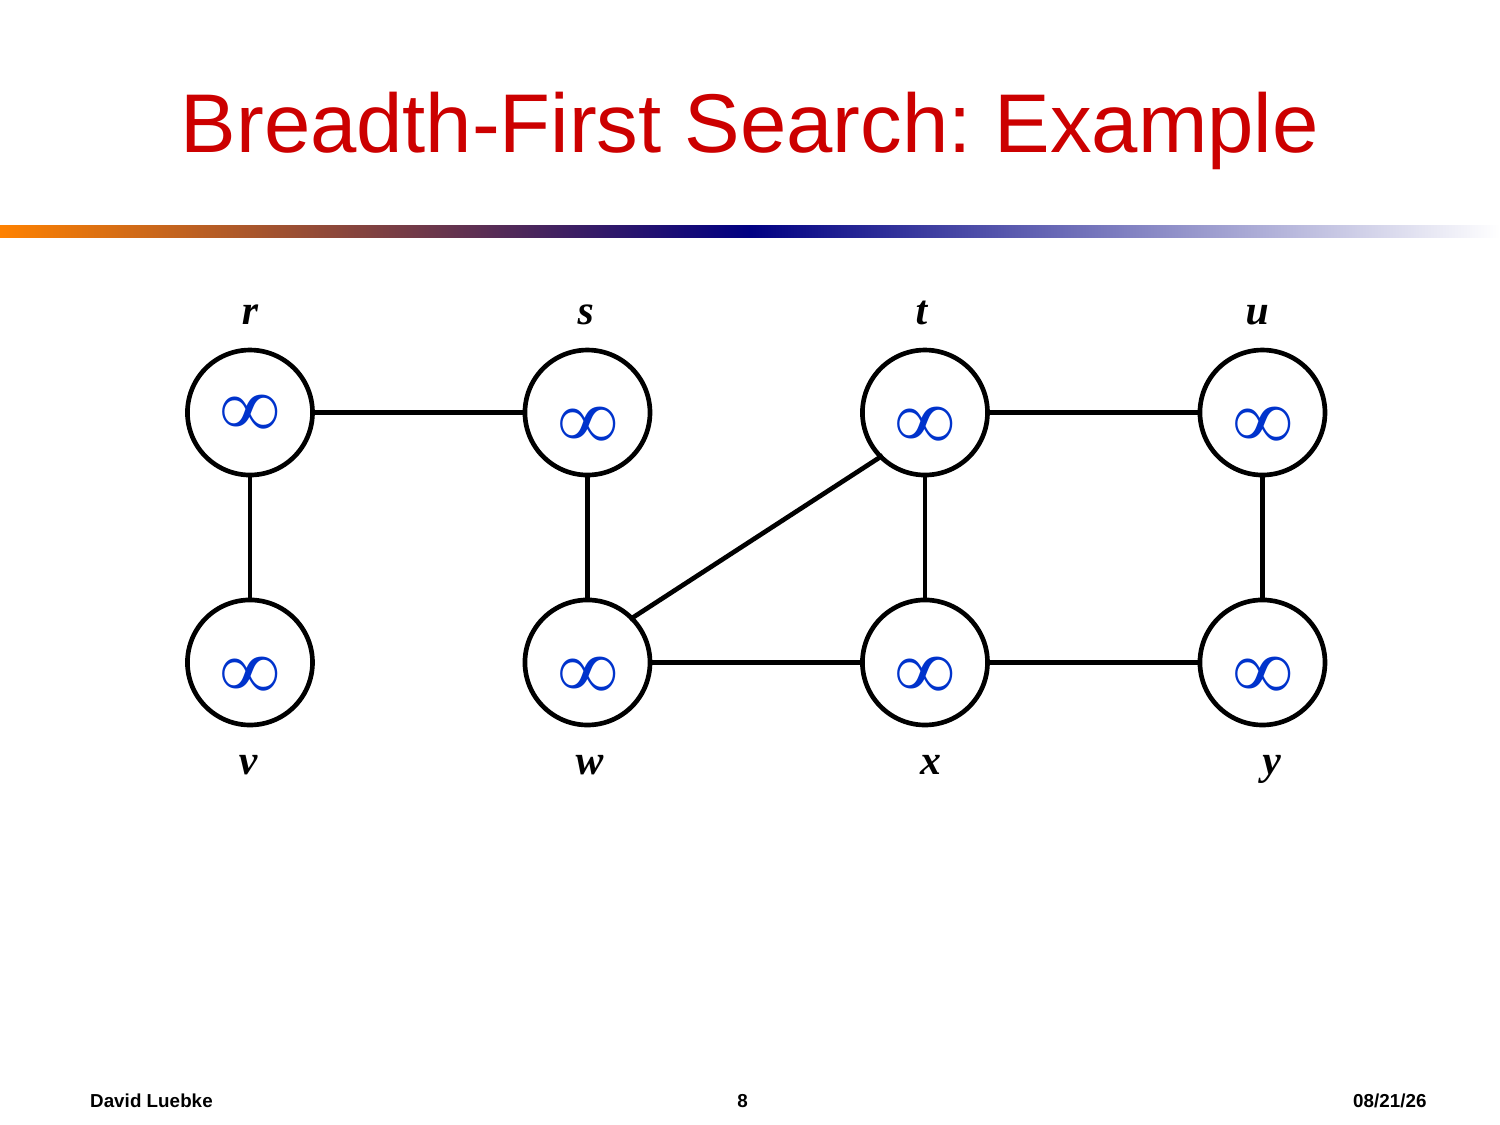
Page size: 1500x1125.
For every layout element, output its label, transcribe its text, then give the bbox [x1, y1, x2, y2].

text_box  [187, 600, 313, 725]
text_box  [187, 350, 313, 475]
text_box r [227, 275, 273, 341]
text_box x [905, 725, 956, 791]
text_box y [1247, 725, 1296, 791]
text_box u [1230, 275, 1284, 341]
text_box t [900, 275, 942, 341]
text_box w [560, 725, 619, 791]
text_box  [525, 350, 651, 475]
text_box  [524, 600, 650, 725]
text_box v [224, 725, 273, 791]
text_box  [1200, 350, 1326, 475]
text_box s [562, 275, 609, 341]
text_box David Luebke <number> 03/10/19 [75, 1074, 1426, 1125]
text_box  [862, 600, 988, 725]
title Breadth-First Search: Example [75, 37, 1426, 201]
text_box  [1200, 600, 1326, 725]
text_box  [862, 350, 988, 475]
